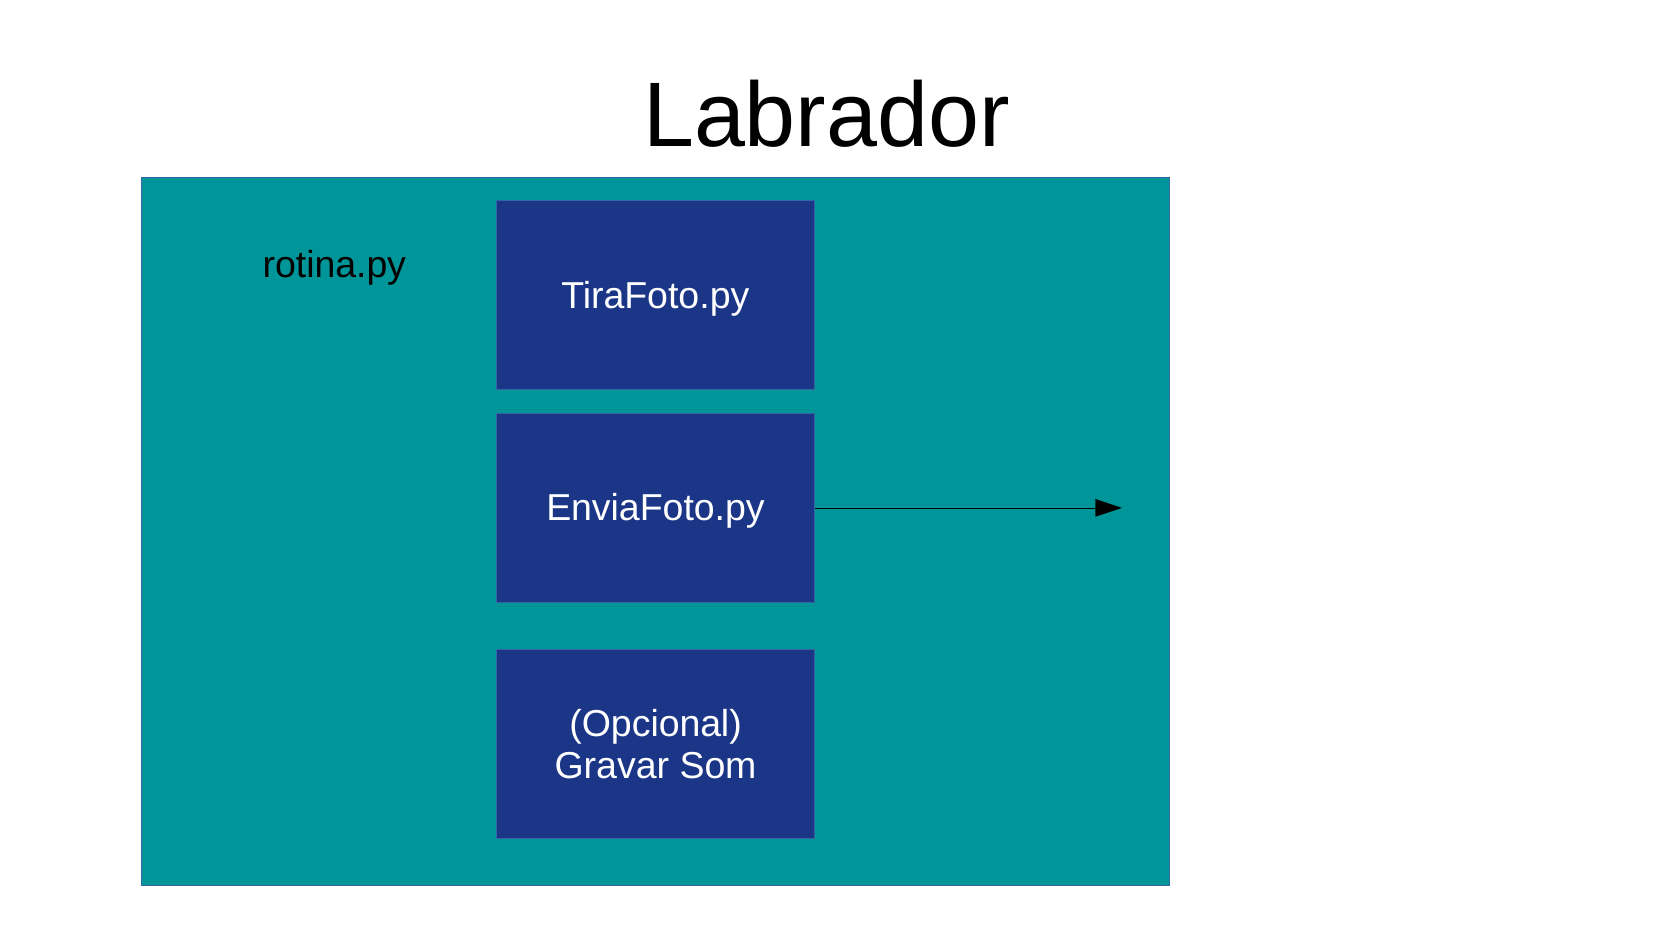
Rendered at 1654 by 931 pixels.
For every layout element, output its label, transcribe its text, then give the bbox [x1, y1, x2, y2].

text_box TiraFoto.py [496, 200, 815, 390]
text_box rotina.py [248, 236, 422, 336]
text_box (Opcional) Gravar Som [496, 649, 815, 839]
title Labrador [82, 37, 1571, 193]
text_box EnviaFoto.py [496, 413, 815, 603]
text_box [141, 177, 1170, 886]
